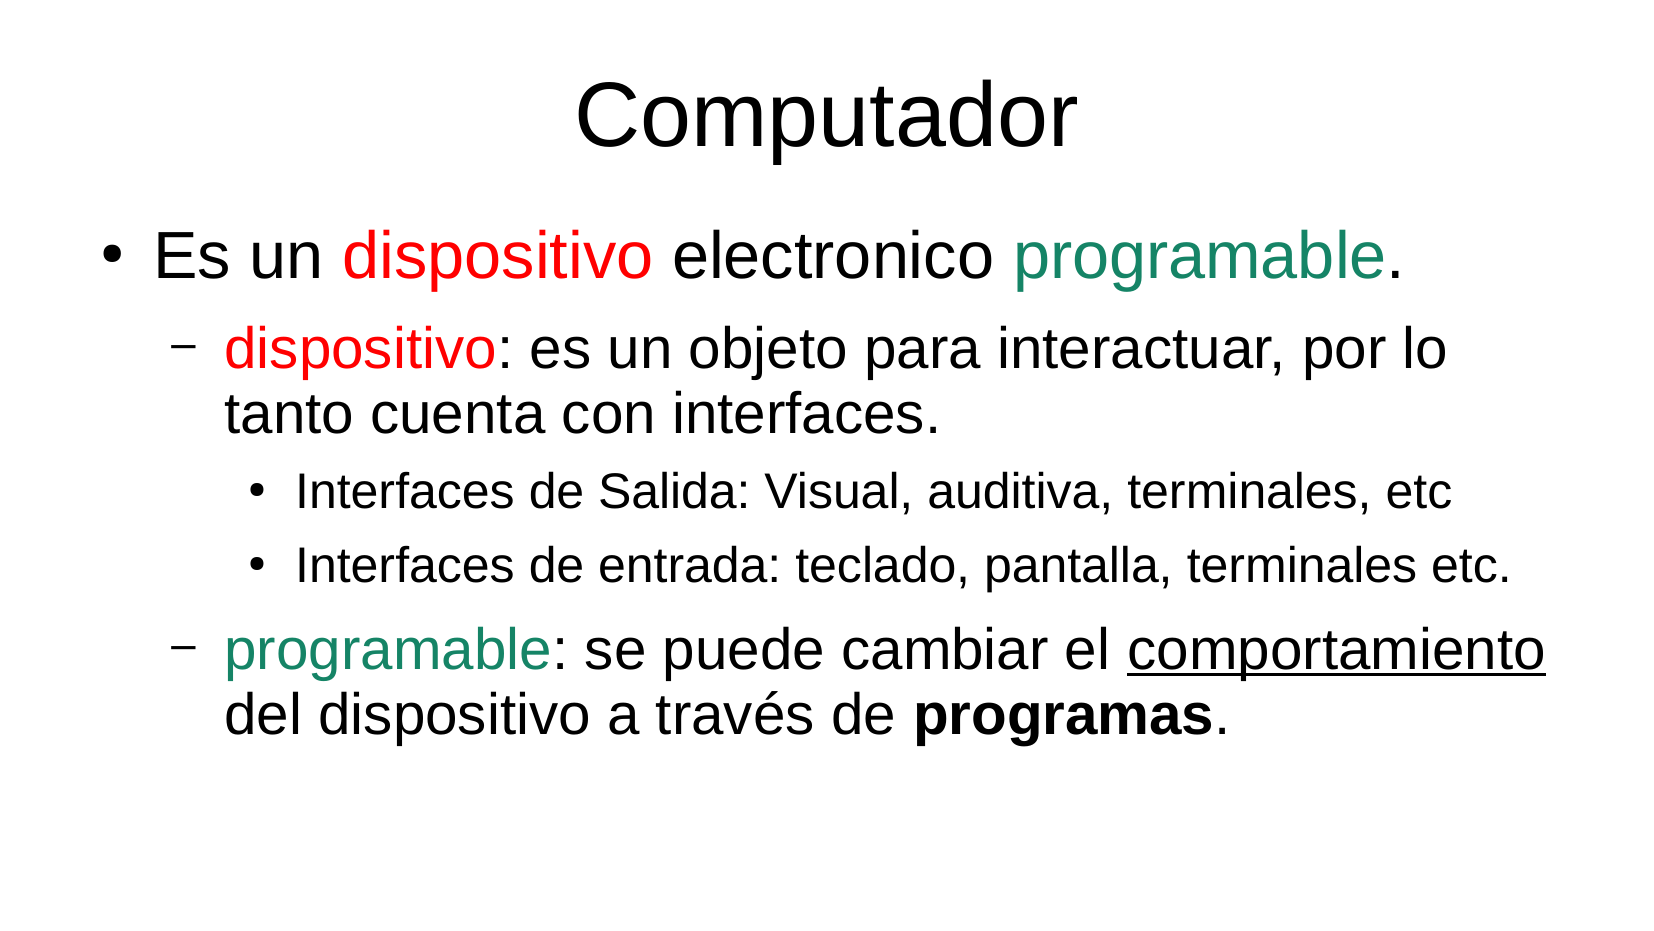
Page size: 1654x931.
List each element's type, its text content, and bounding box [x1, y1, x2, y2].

title Computador [82, 37, 1571, 193]
list Es un dispositivo electronico programable. dispositivo: es un objeto para interactuar, por lo tanto cuenta con interfaces. Interfaces de Salida: Visual, auditiva, terminales, etc Interfaces de entrada: teclado, pantalla, terminales etc. programable: se puede cambiar el comportamiento del dispositivo a través de programas. [82, 217, 1571, 758]
